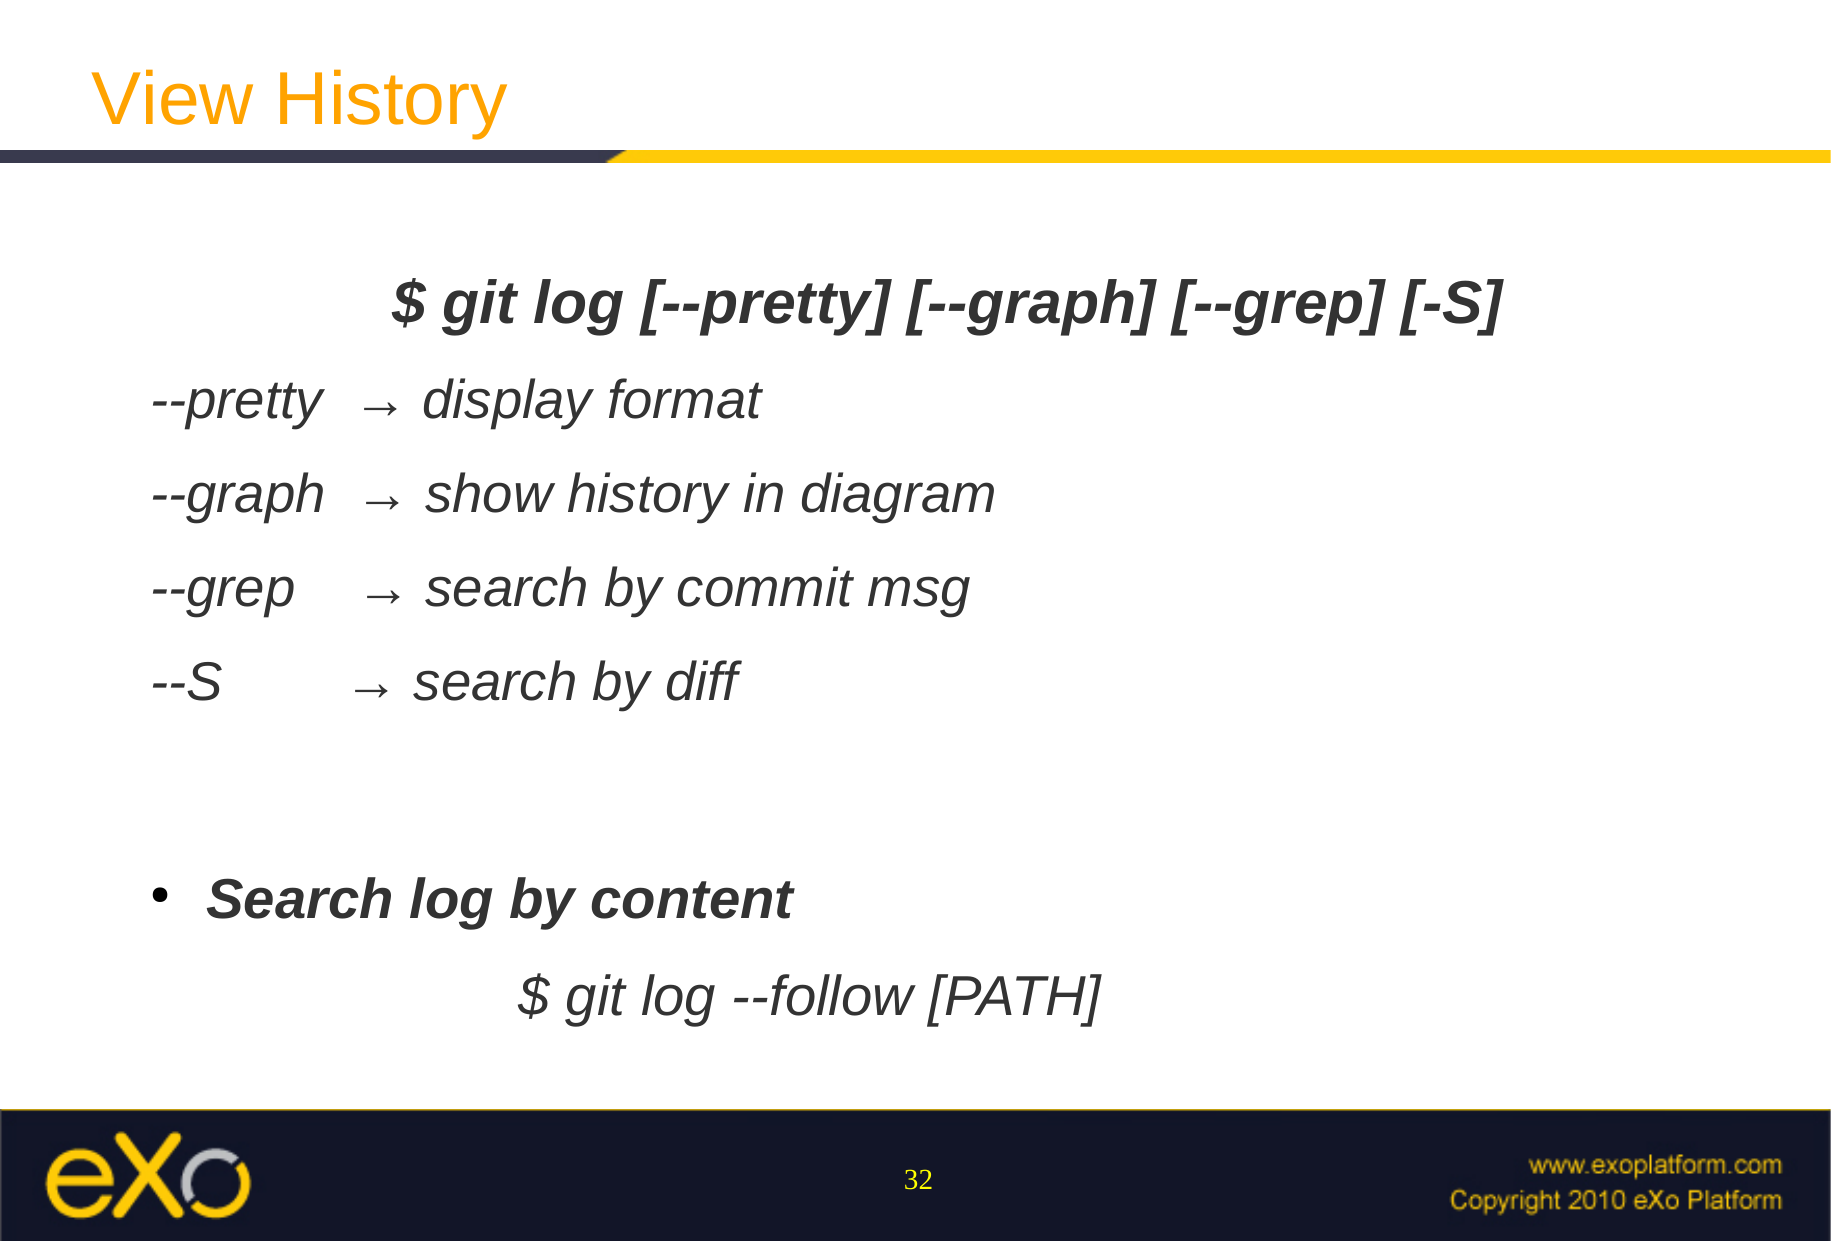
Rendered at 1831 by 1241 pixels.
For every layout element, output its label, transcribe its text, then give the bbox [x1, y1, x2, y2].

picture [0, 1109, 1831, 1241]
text_box View History [91, 49, 1740, 151]
picture [0, 150, 1831, 163]
list Search log by content $ git log --follow [PATH] [150, 862, 1726, 1051]
list $ git log [--pretty] [--graph] [--grep] [-S] --pretty → display format --graph → show history in diagram --grep → search by commit msg --S → search by diff [150, 262, 1747, 713]
